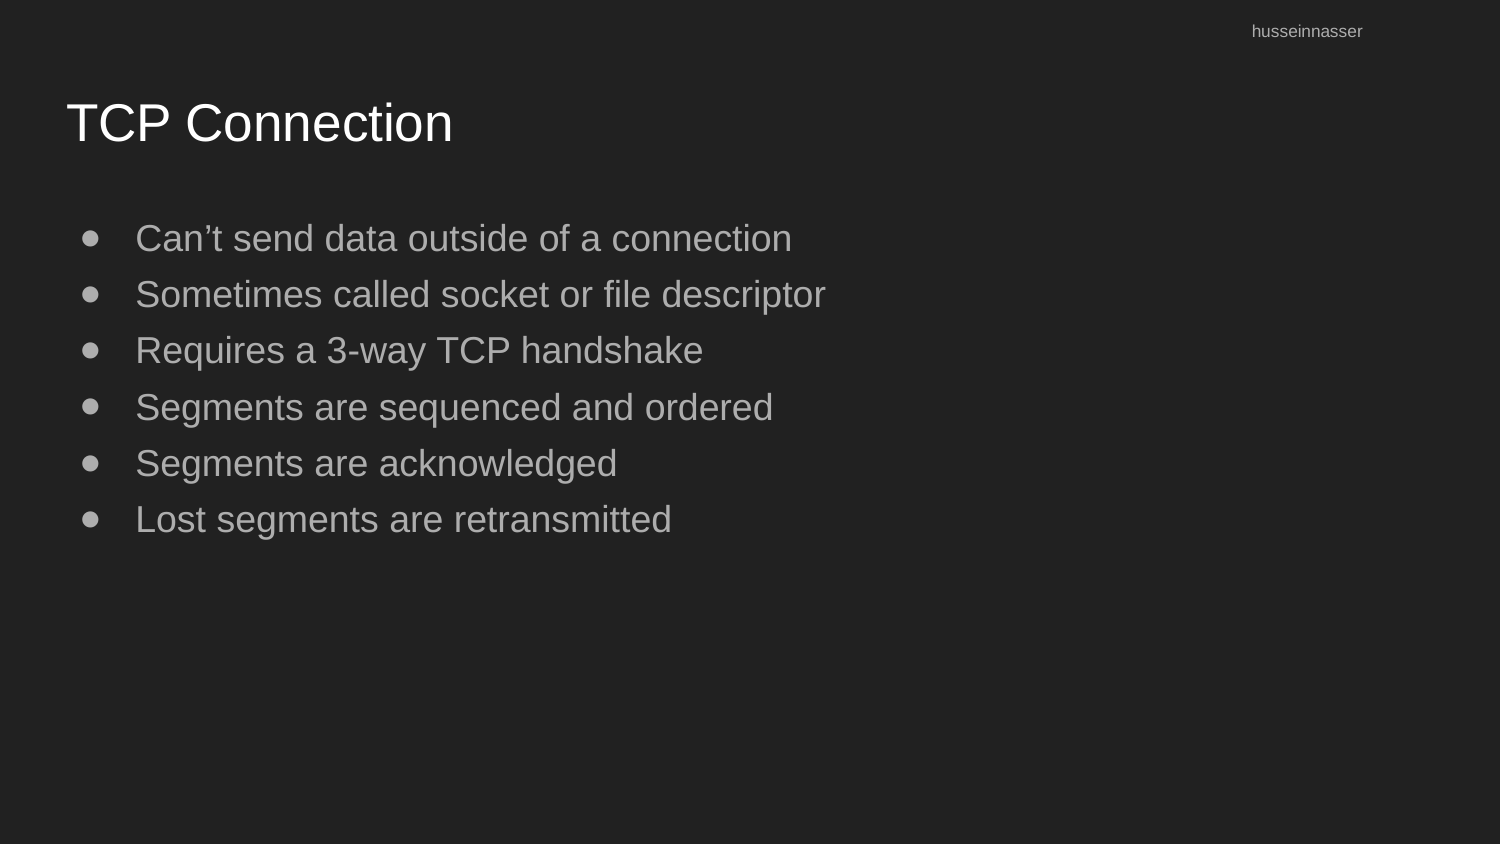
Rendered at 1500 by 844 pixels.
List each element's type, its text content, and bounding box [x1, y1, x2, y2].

subtitle husseinnasser [1236, 11, 1492, 53]
title TCP Connection [51, 72, 1449, 167]
list Can’t send data outside of a connection Sometimes called socket or file descriptor Requires a 3-way TCP handshake Segments are sequenced and ordered Segments are acknowledged Lost segments are retransmitted [45, 187, 1444, 748]
